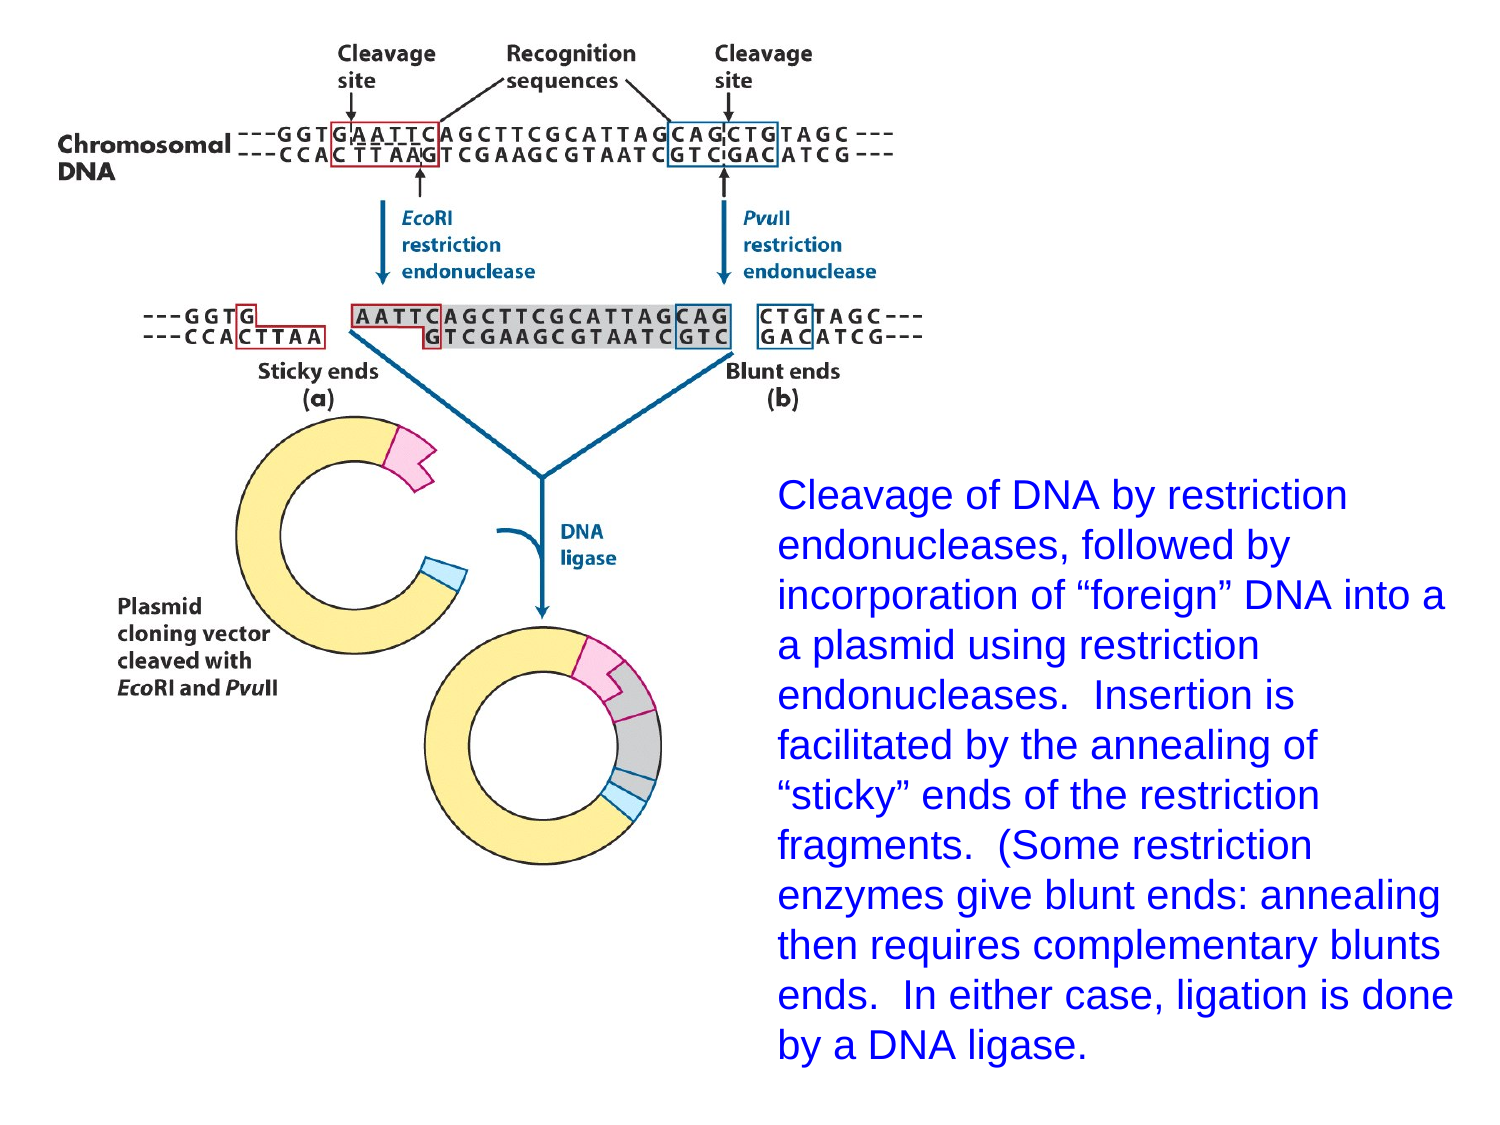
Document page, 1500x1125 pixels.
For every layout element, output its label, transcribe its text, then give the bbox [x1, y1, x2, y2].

text_box Cleavage of DNA by restriction endonucleases, followed by incorporation of “foreign” DNA into a a plasmid using restriction endonucleases. Insertion is facilitated by the annealing of “sticky” ends of the restriction fragments. (Some restriction enzymes give blunt ends: annealing then requires complementary blunts ends. In either case, ligation is done by a DNA ligase. [762, 459, 1475, 1076]
picture [50, 37, 927, 871]
